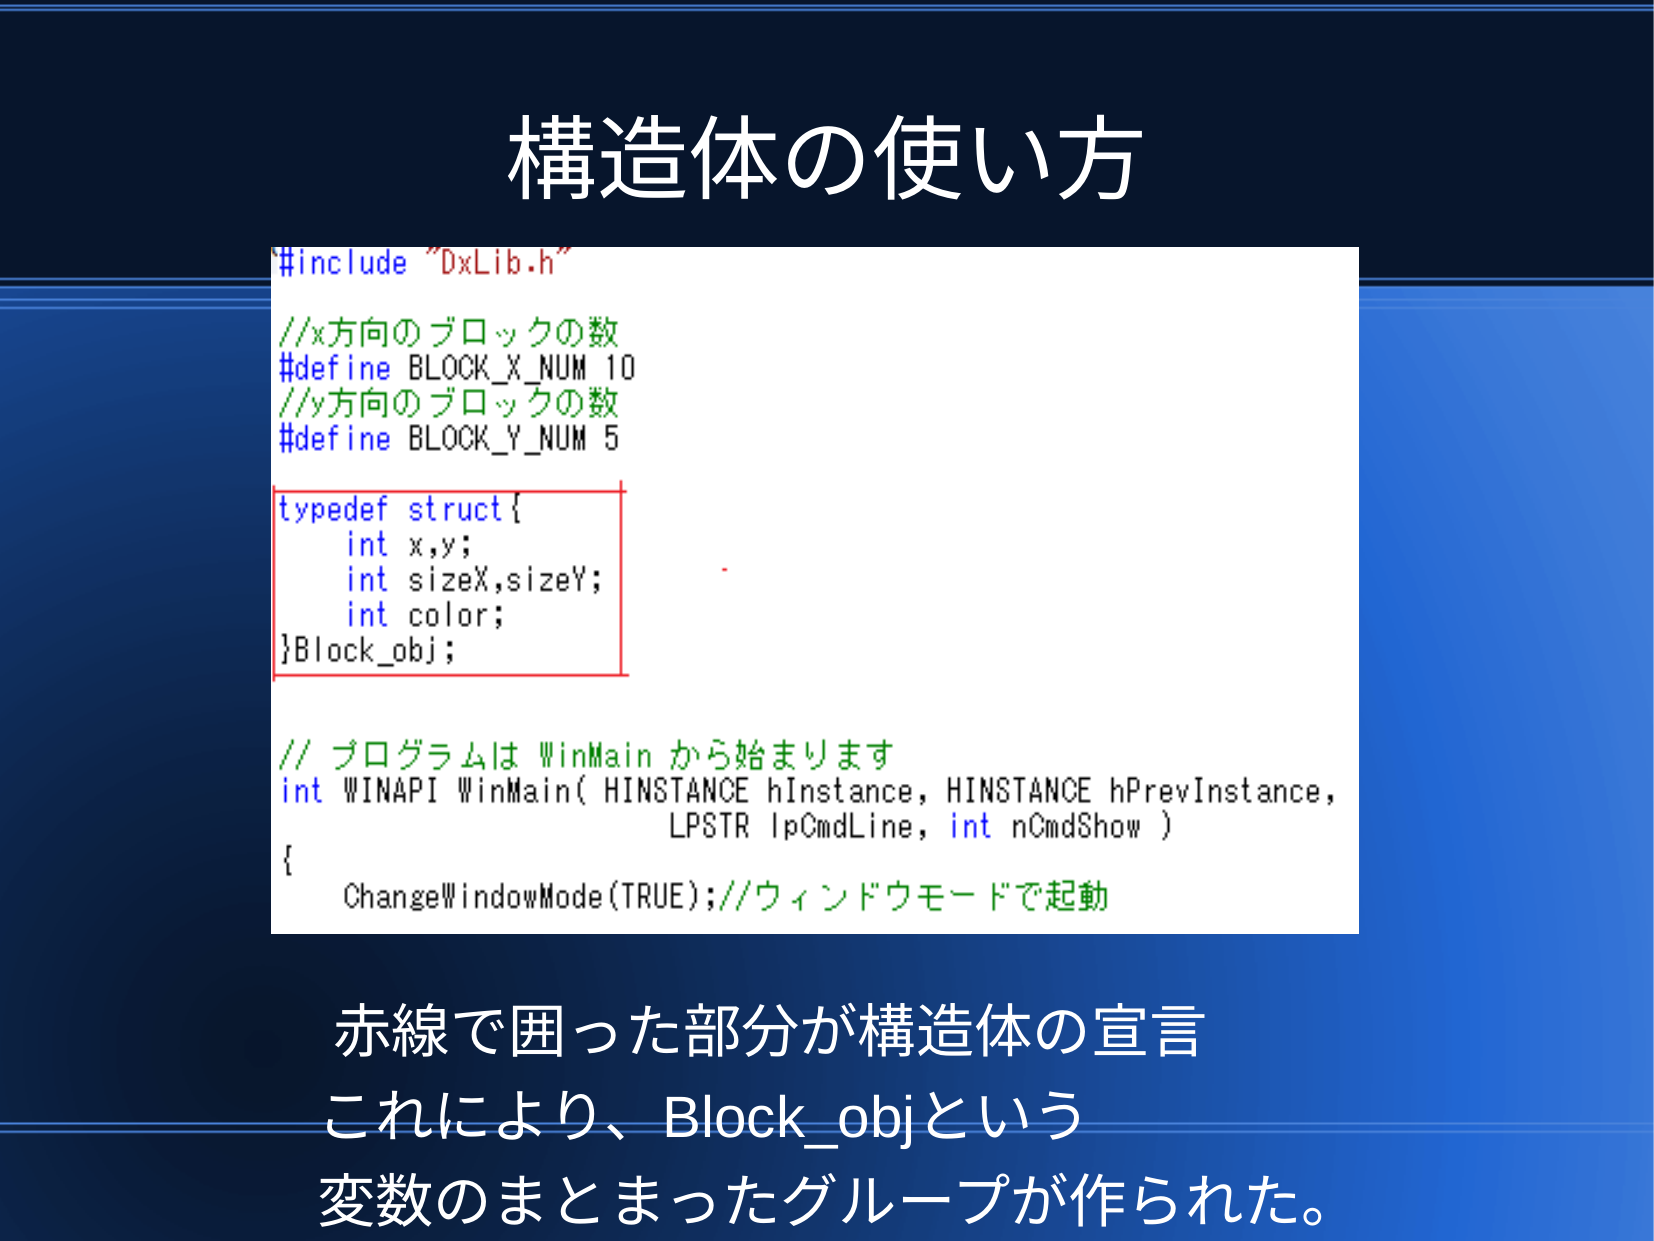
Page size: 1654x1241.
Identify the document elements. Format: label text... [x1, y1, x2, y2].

title 構造体の使い方 [82, 49, 1571, 257]
list [82, 355, 1571, 1174]
text_box これにより、Block_objという 変数のまとまったグループが作られた。 [302, 1062, 1288, 1201]
text_box 赤線で囲った部分が構造体の宣言 [318, 978, 1200, 1052]
picture [0, 0, 1654, 1241]
